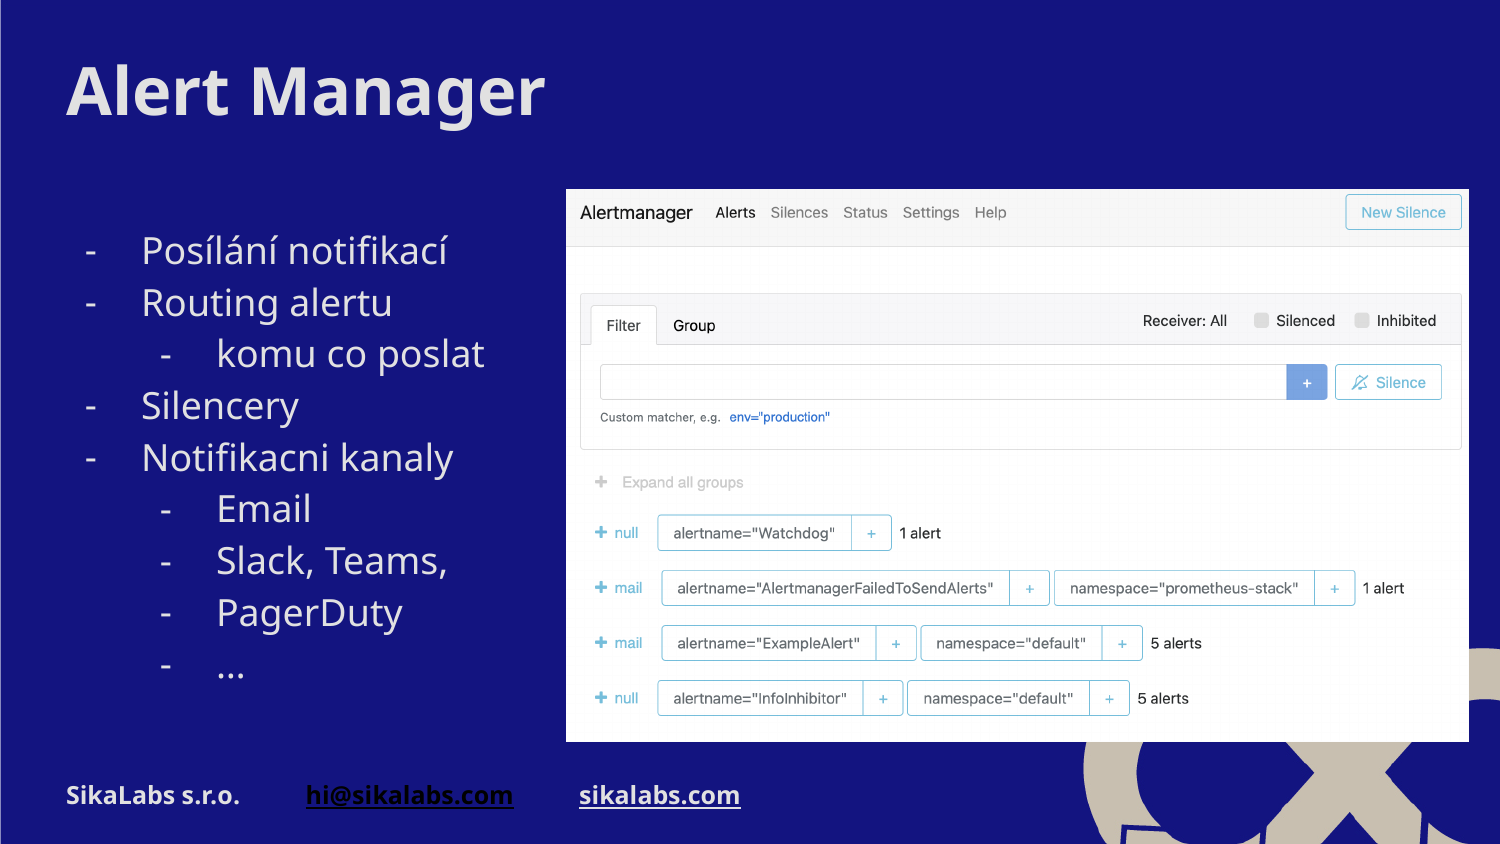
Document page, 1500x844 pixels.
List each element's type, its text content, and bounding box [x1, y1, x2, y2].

list Posílání notifikací Routing alertu komu co poslat Silencery Notifikacni kanaly Email Slack, Teams, PagerDuty … [51, 205, 566, 688]
title Alert Manager [51, 33, 1449, 128]
picture [0, 0, 1500, 844]
